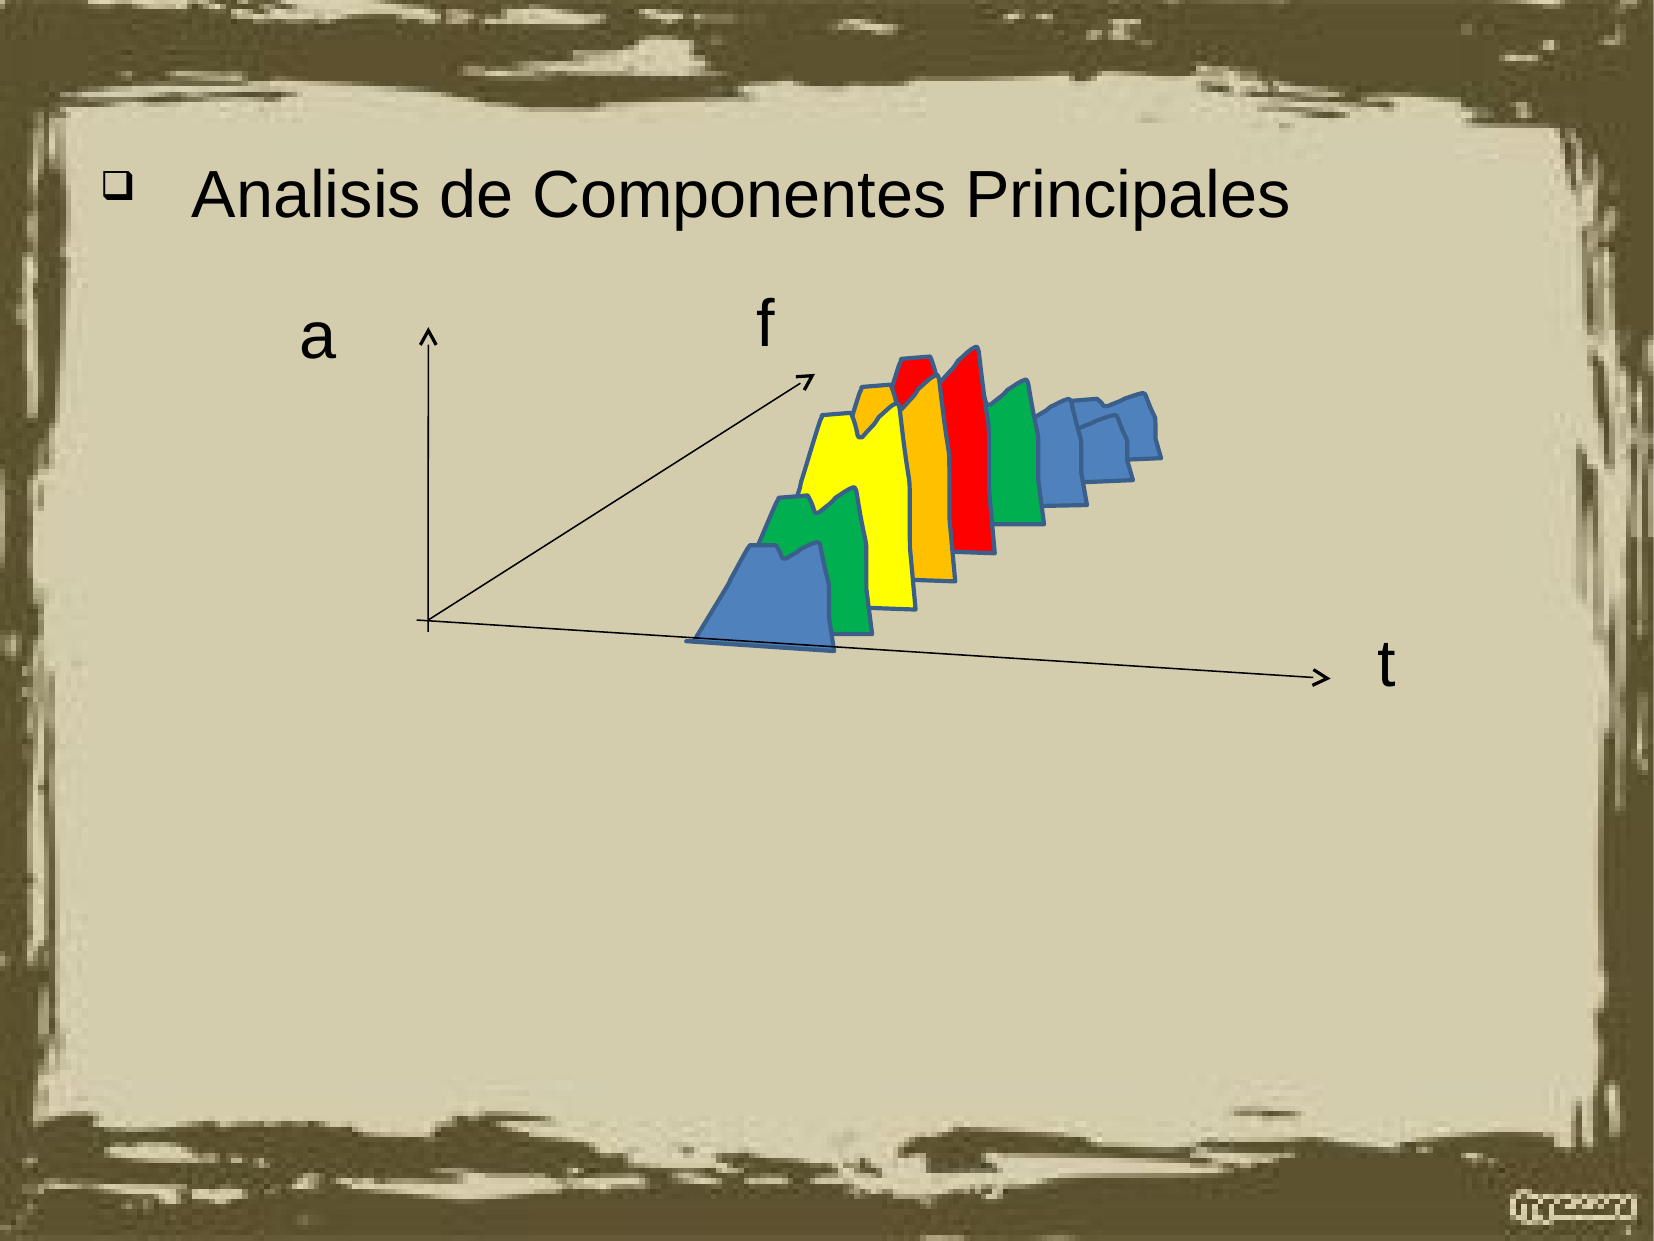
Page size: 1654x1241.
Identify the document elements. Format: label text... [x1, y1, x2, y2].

text_box [686, 639, 835, 652]
text_box [696, 346, 1162, 645]
text_box f [756, 280, 862, 374]
text_box Analisis de Componentes Principales [100, 151, 1589, 871]
text_box a [299, 291, 405, 386]
text_box t [1377, 620, 1483, 714]
picture [0, 0, 1654, 1241]
